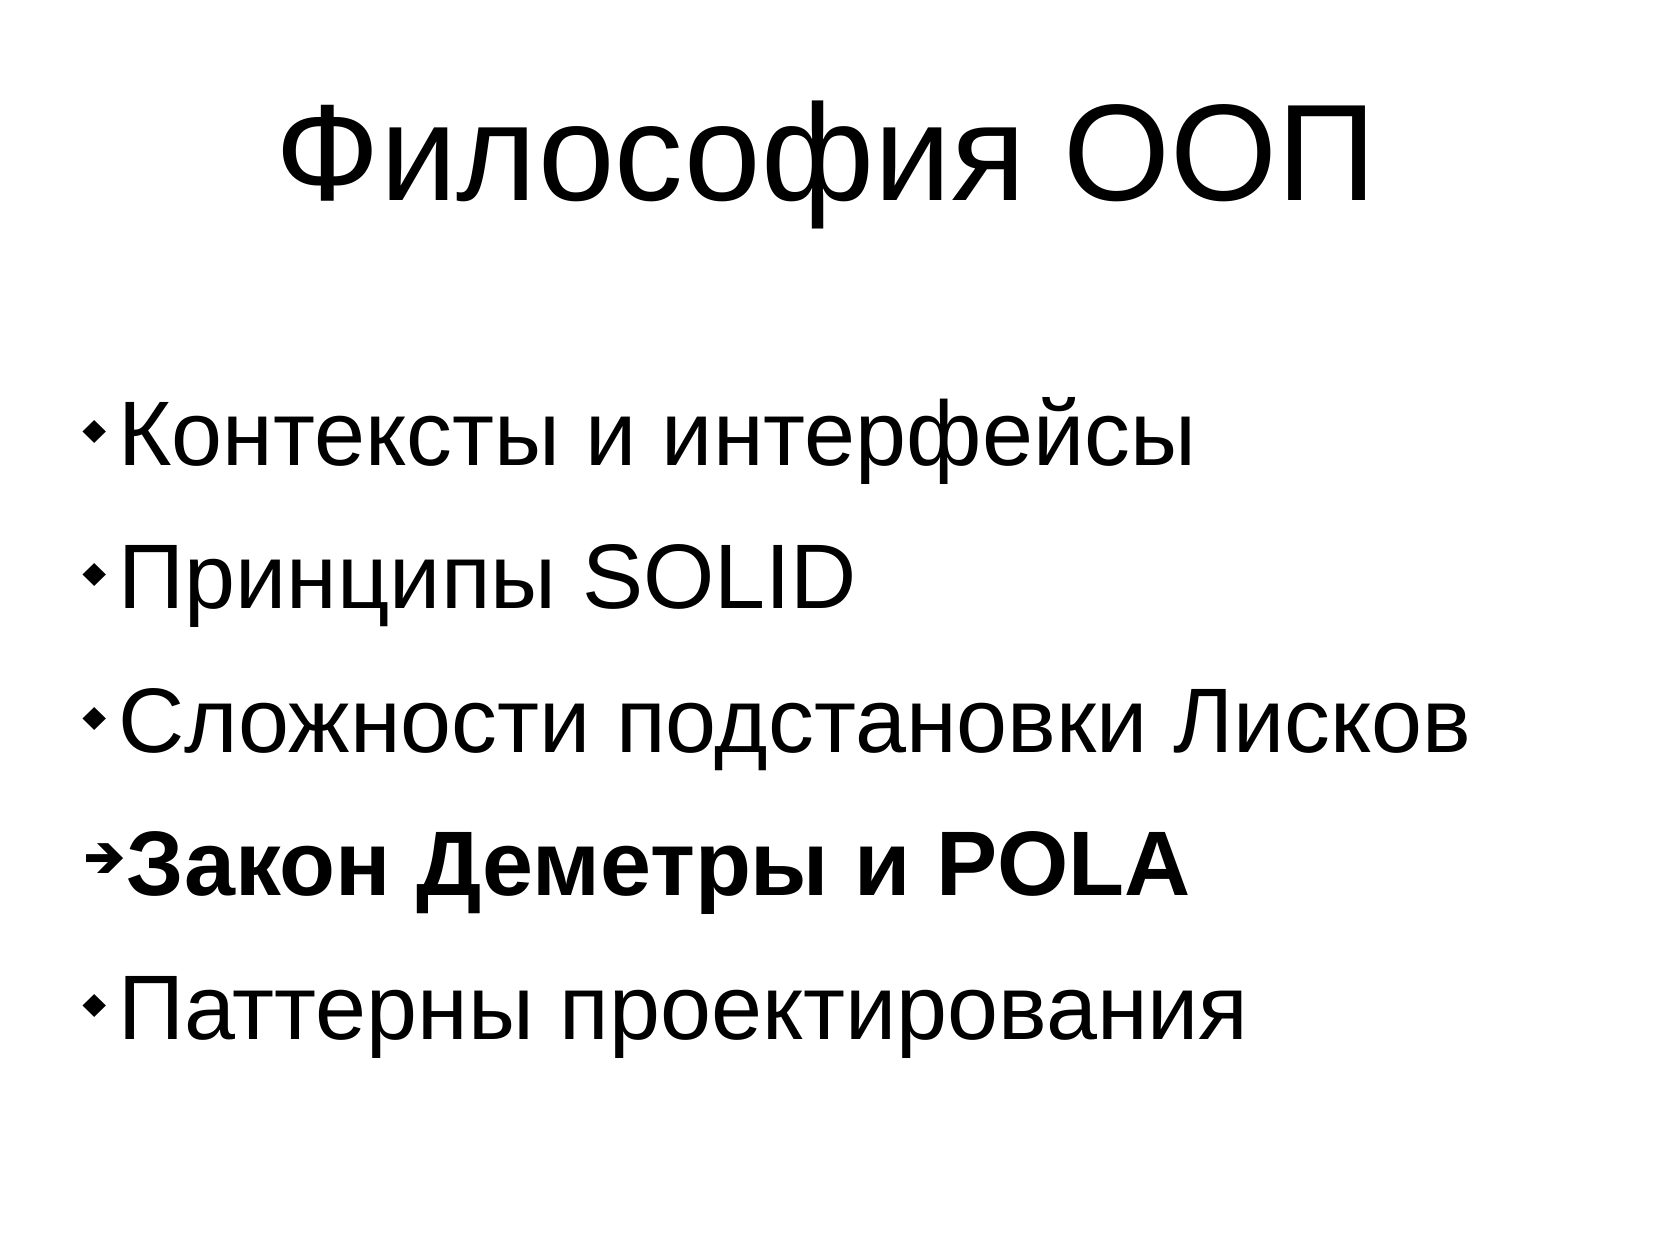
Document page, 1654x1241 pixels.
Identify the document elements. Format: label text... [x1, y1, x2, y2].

title Философия ООП [82, 49, 1571, 257]
subtitle Контексты и интерфейсы Принципы SOLID Сложности подстановки Лисков Закон Деметры и POLA Паттерны проектирования [82, 290, 1606, 1111]
